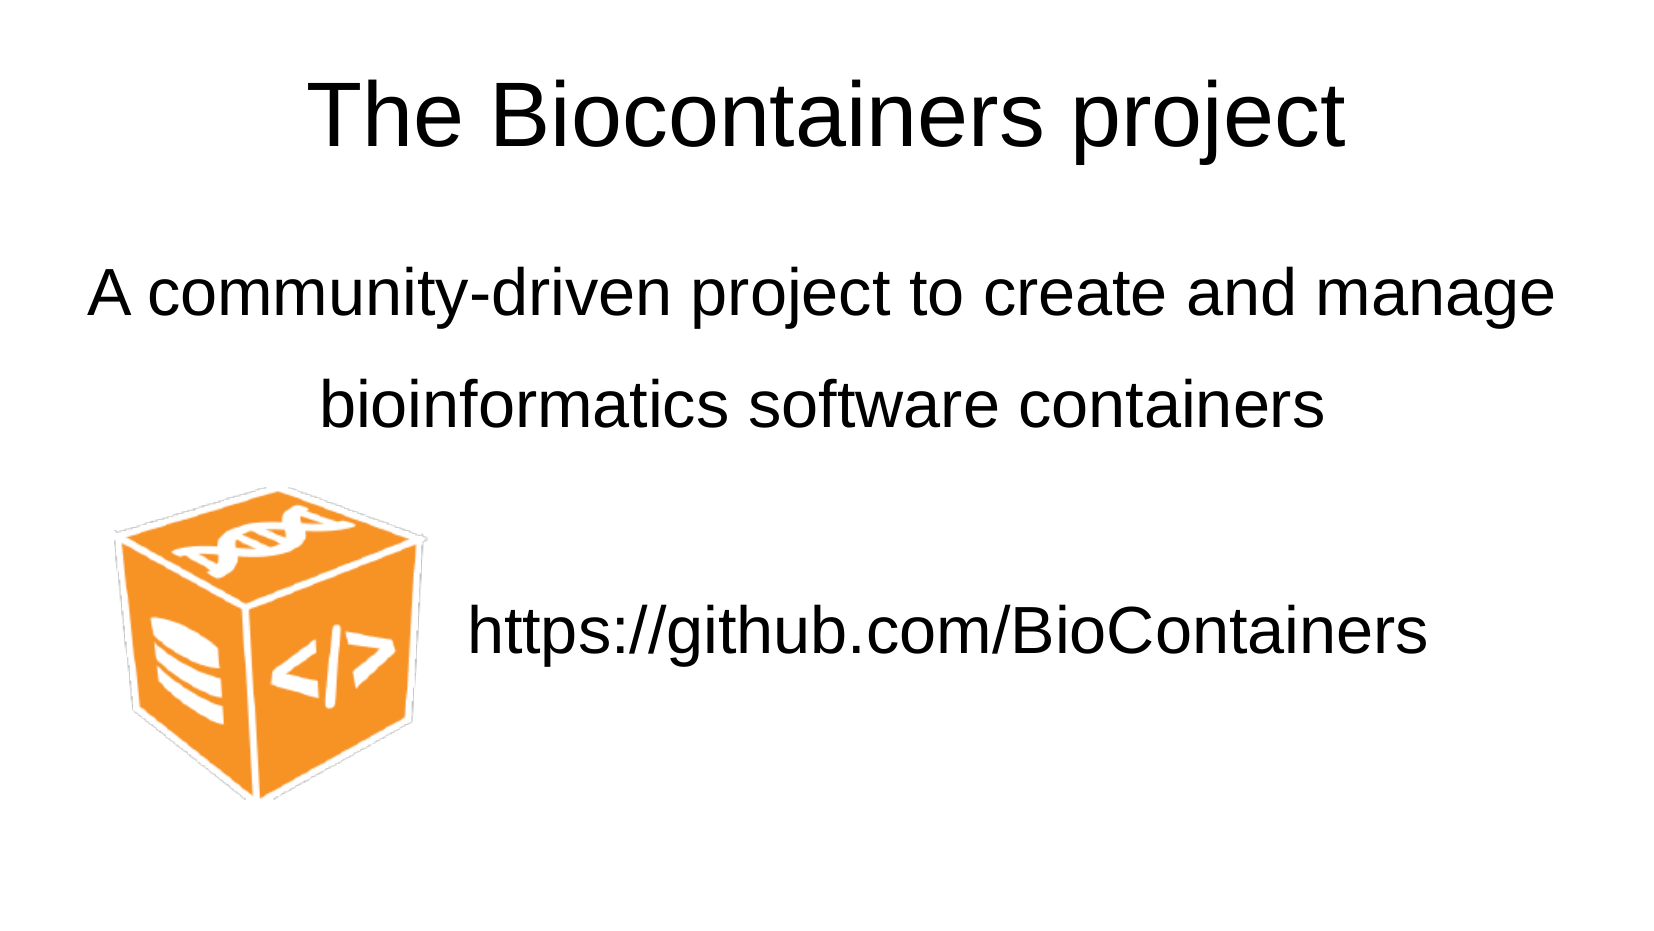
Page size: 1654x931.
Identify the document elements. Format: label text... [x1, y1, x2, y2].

text_box https://github.com/BioContainers [452, 585, 1465, 751]
text_box A community-driven project to create and manage bioinformatics software containers [75, 217, 1571, 758]
picture [114, 487, 428, 800]
title The Biocontainers project [82, 37, 1571, 193]
